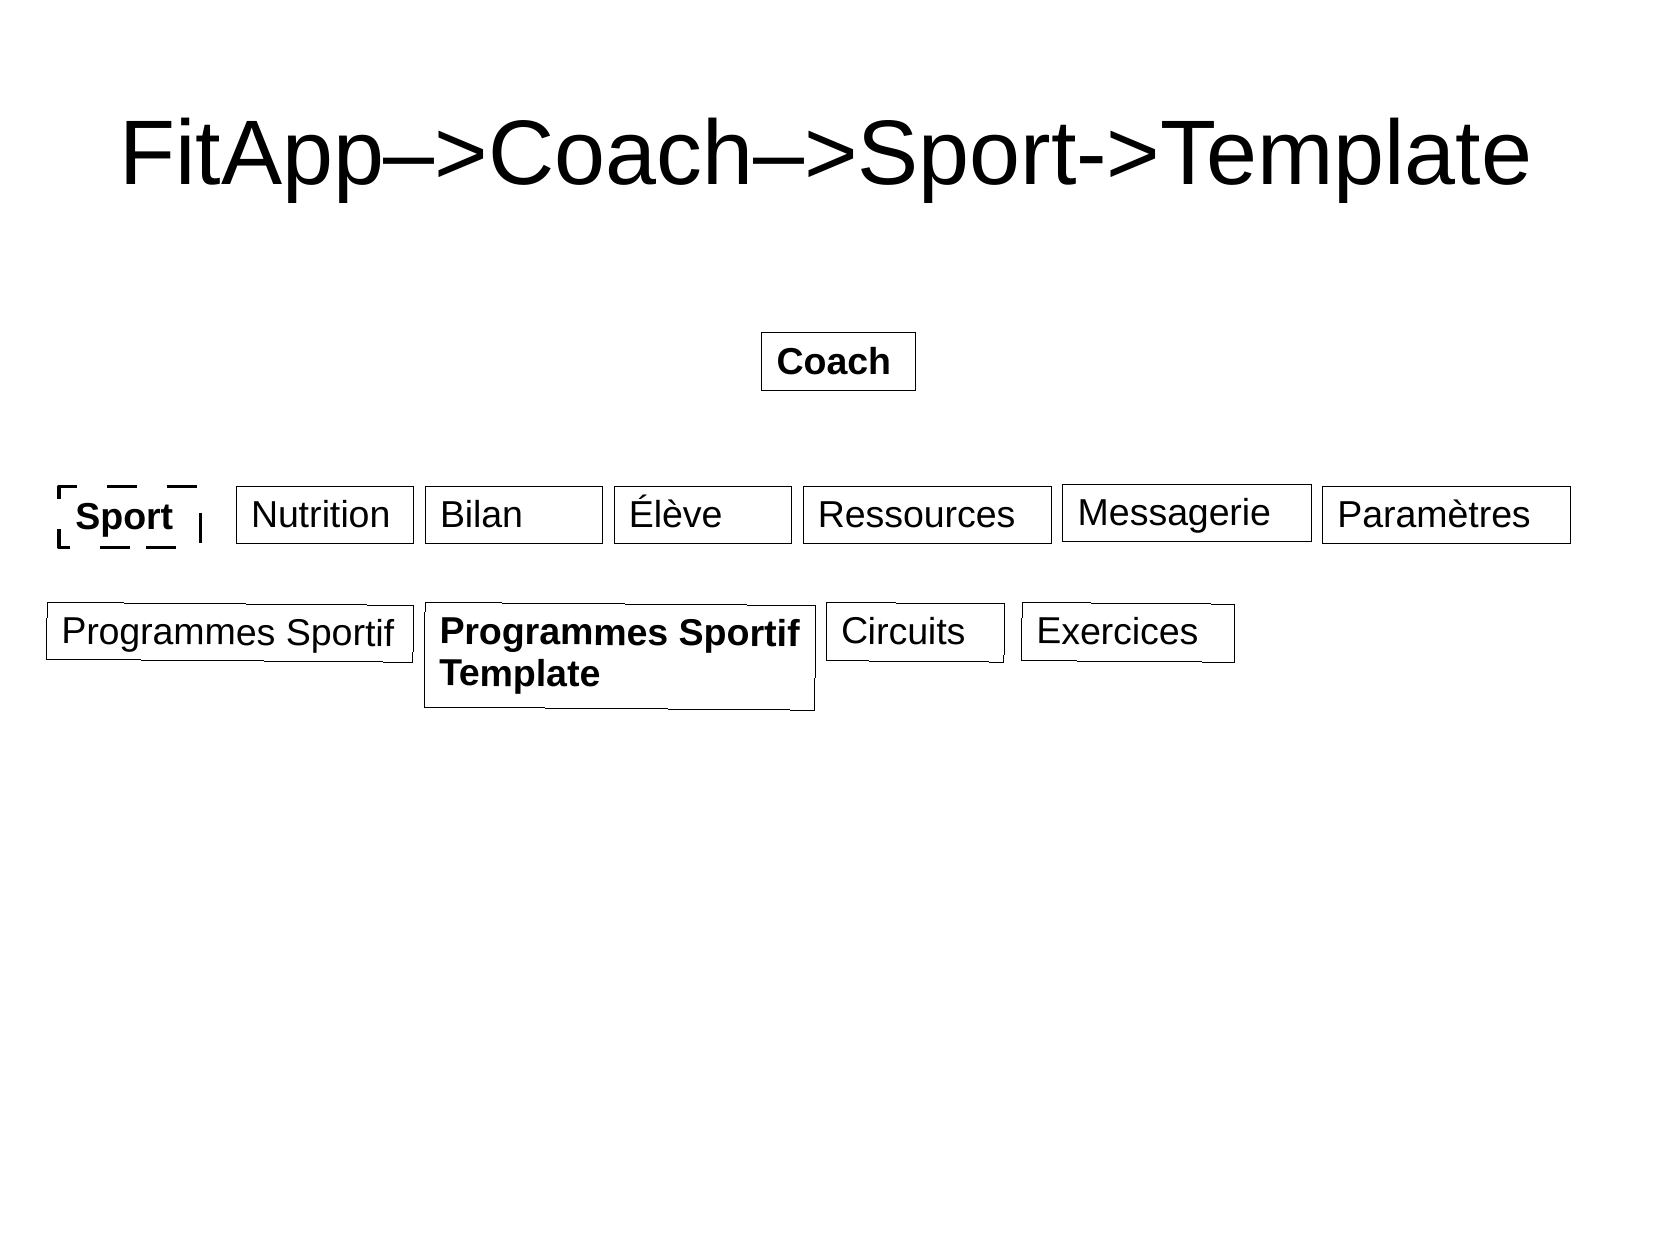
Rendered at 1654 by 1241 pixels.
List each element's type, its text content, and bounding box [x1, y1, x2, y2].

text_box Circuits [826, 602, 1005, 663]
text_box Sport [59, 486, 201, 548]
text_box Paramètres [1322, 486, 1571, 544]
text_box Élève [614, 486, 792, 544]
text_box Nutrition [236, 486, 414, 544]
text_box Ressources [803, 486, 1052, 544]
text_box Programmes Sportif Template [424, 602, 816, 711]
text_box Messagerie [1062, 484, 1312, 542]
text_box Exercices [1021, 602, 1235, 663]
text_box Bilan [425, 486, 603, 544]
text_box Programmes Sportif [46, 602, 414, 663]
text_box Coach [761, 332, 916, 391]
title FitApp–>Coach–>Sport->Template [82, 49, 1571, 257]
